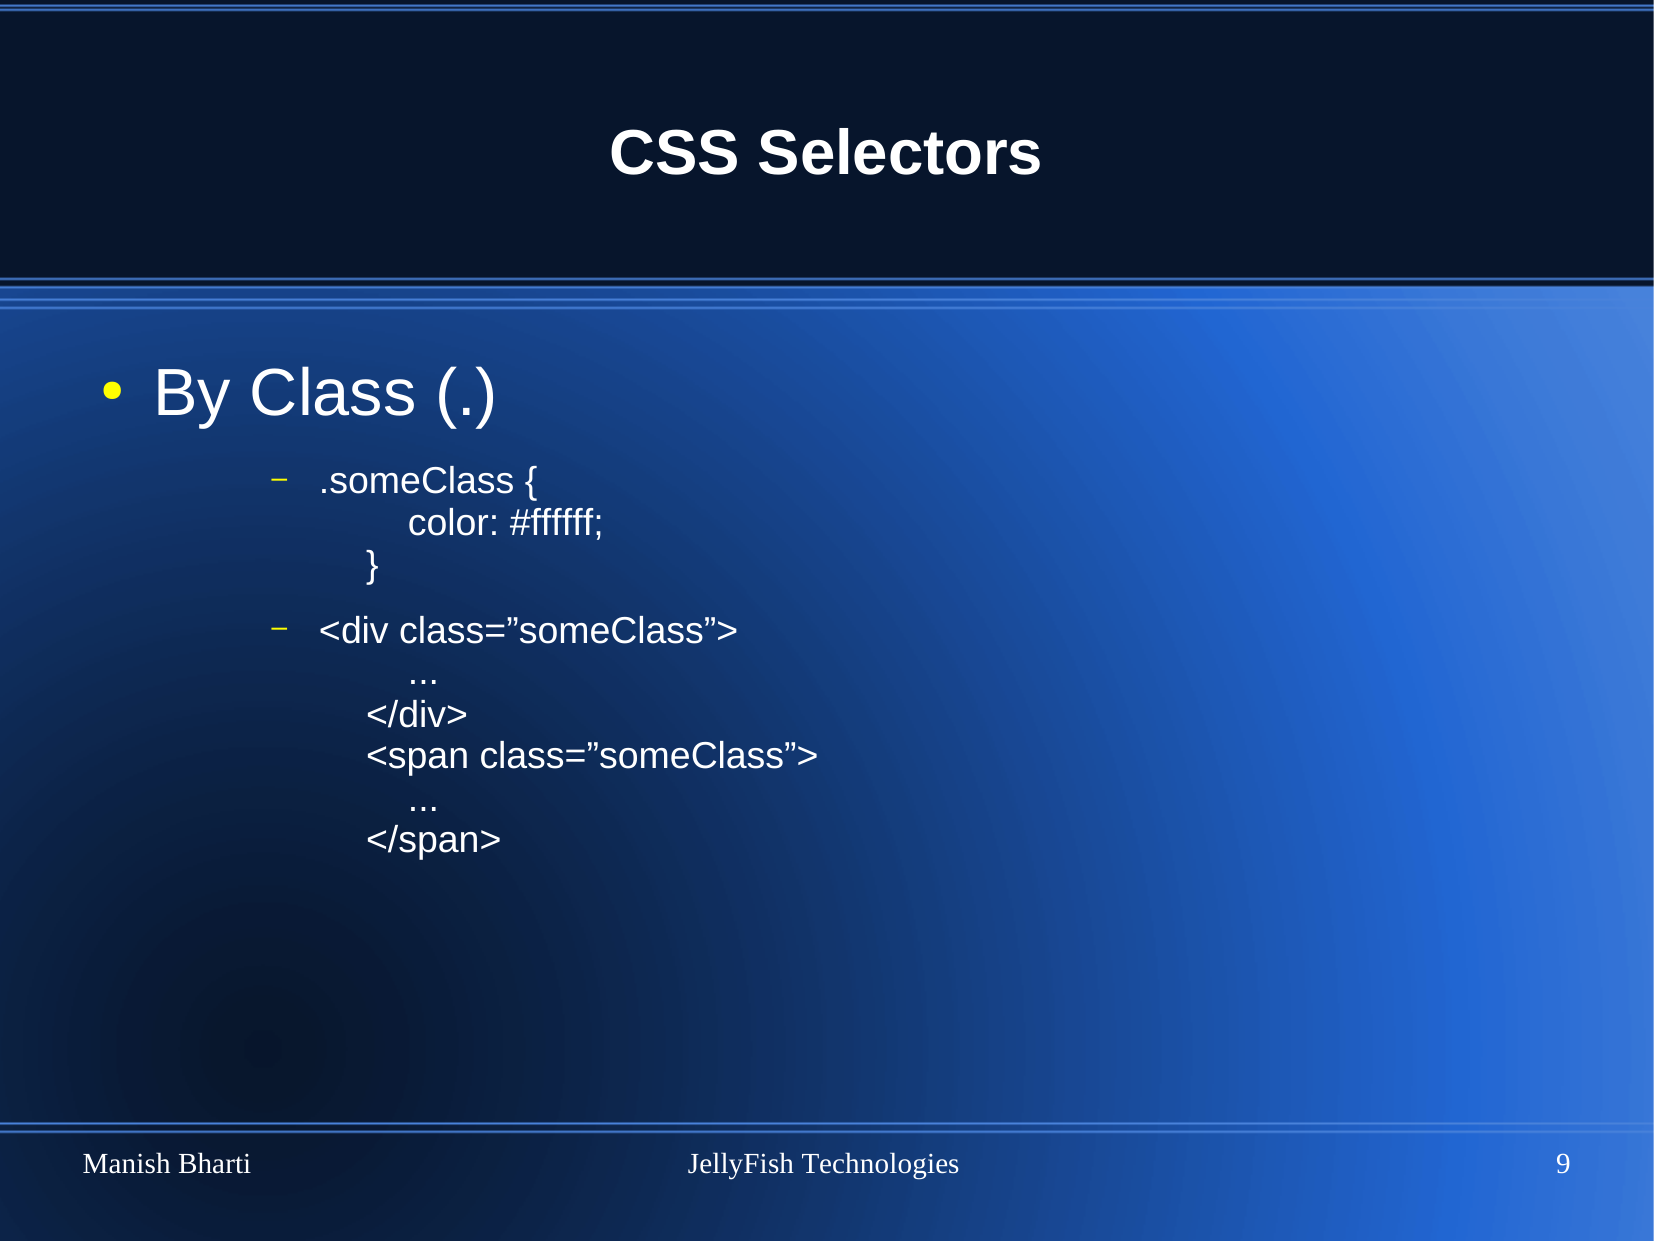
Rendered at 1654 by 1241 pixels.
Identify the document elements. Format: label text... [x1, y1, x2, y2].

picture [0, 0, 1654, 1241]
list By Class (.) .someClass { color: #ffffff; } <div class=”someClass”> ... </div> <span class=”someClass”> ... </span> [82, 355, 1571, 1075]
title CSS Selectors [82, 49, 1571, 257]
